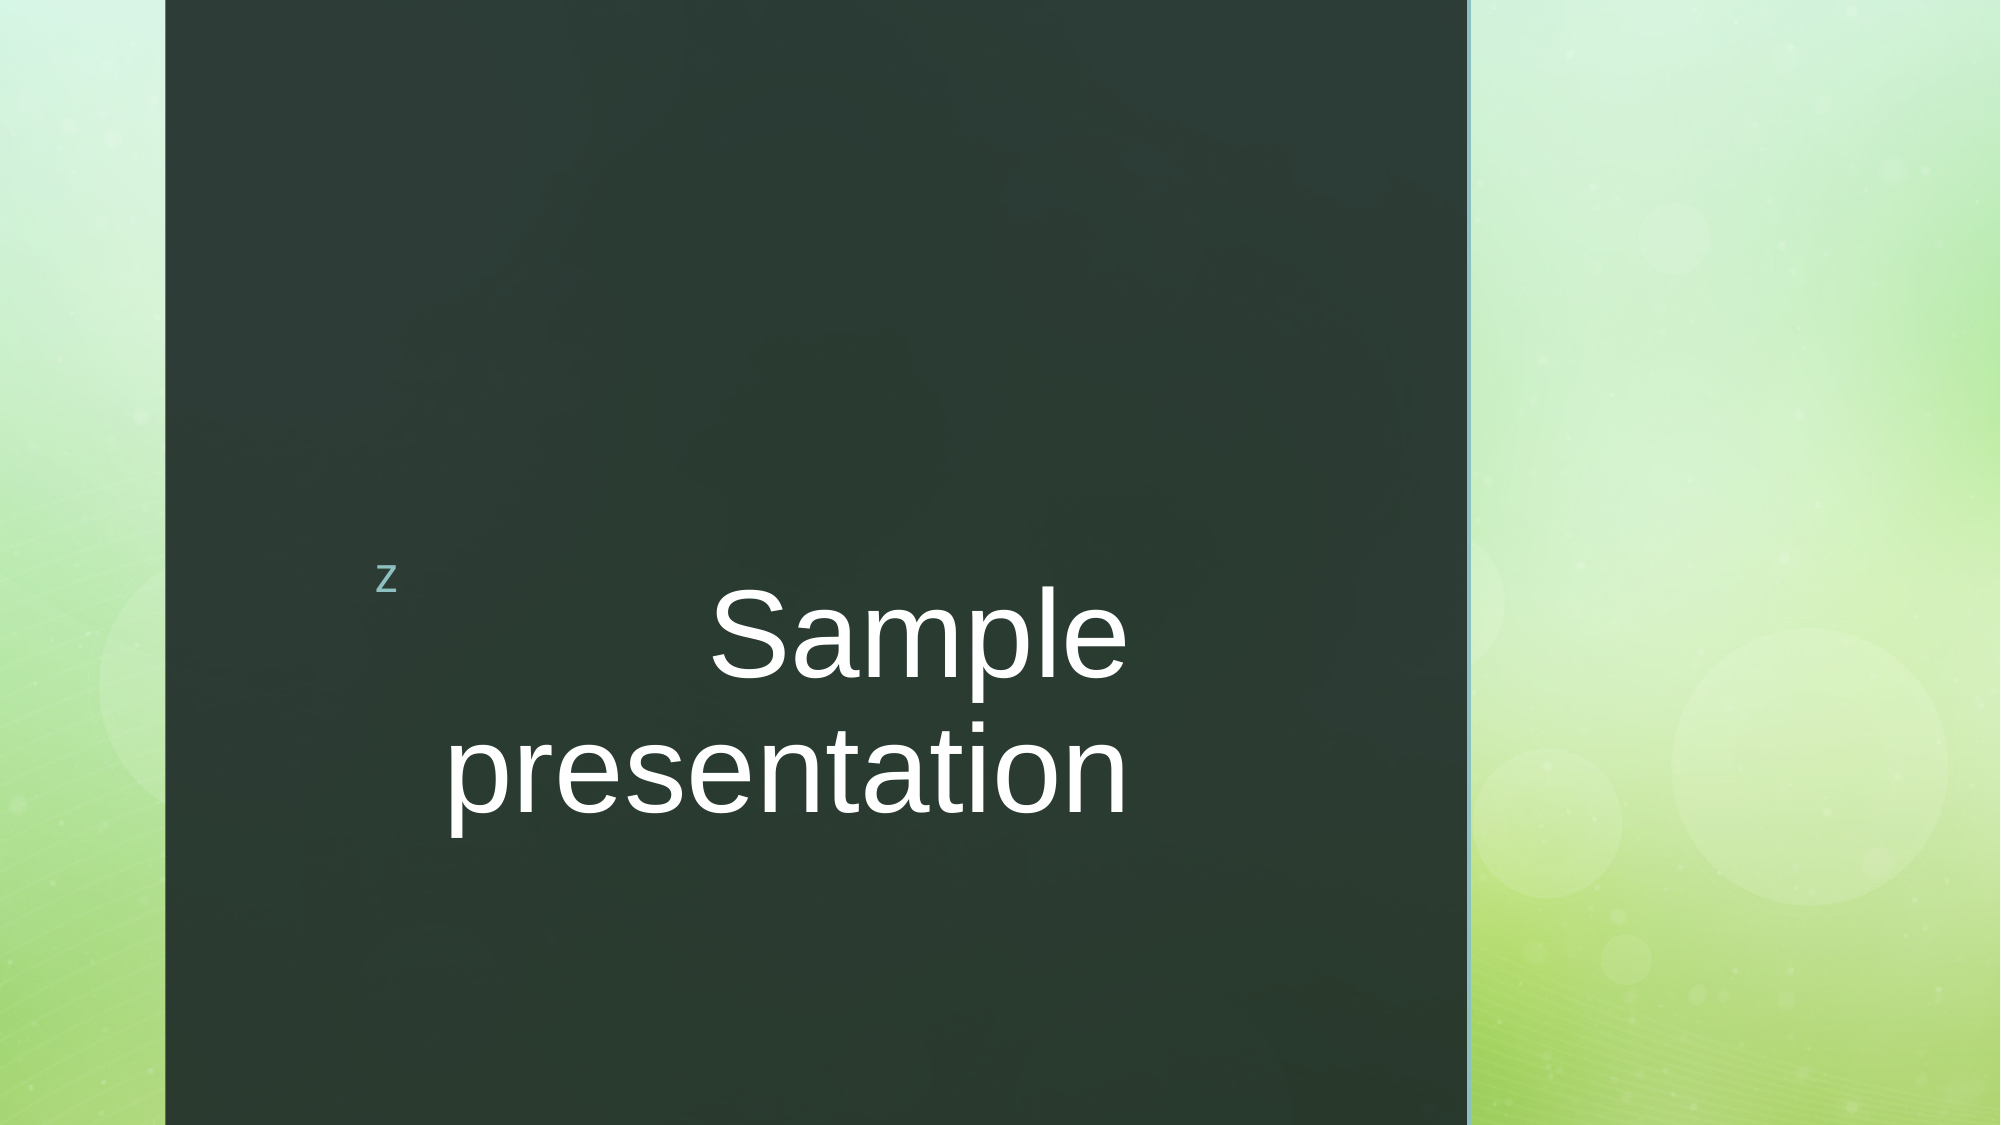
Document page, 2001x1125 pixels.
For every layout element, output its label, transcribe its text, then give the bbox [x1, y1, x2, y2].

title Sample presentation [428, 562, 1334, 935]
